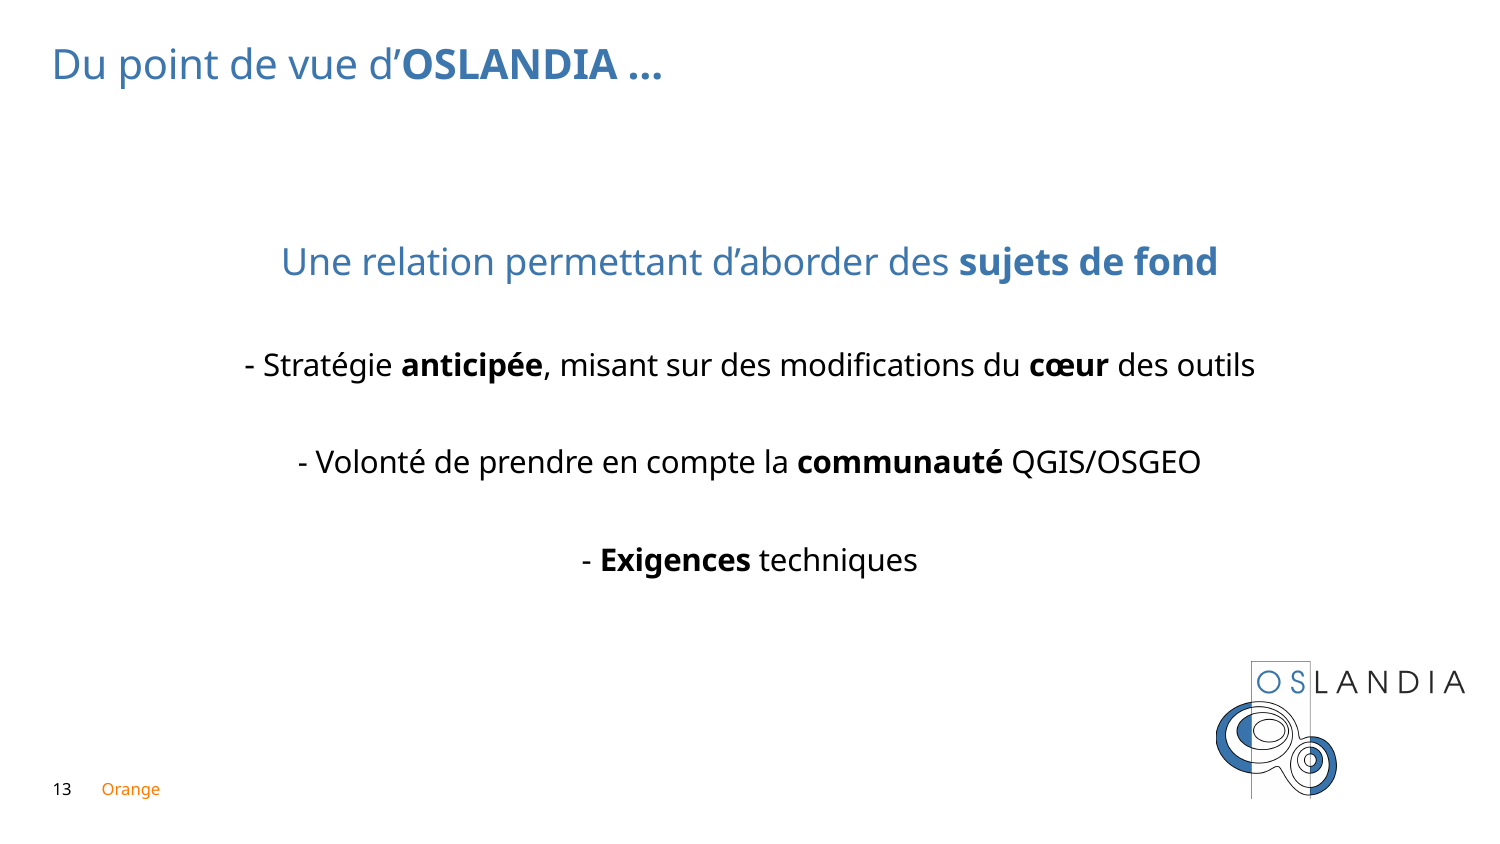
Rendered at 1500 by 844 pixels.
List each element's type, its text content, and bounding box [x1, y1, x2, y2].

list Une relation permettant d’aborder des sujets de fond - Stratégie anticipée, misant sur des modifications du cœur des outils - Volonté de prendre en compte la communauté QGIS/OSGEO - Exigences techniques [51, 166, 1449, 747]
picture [1216, 661, 1465, 799]
title Du point de vue d’OSLANDIA … [51, 43, 1449, 166]
